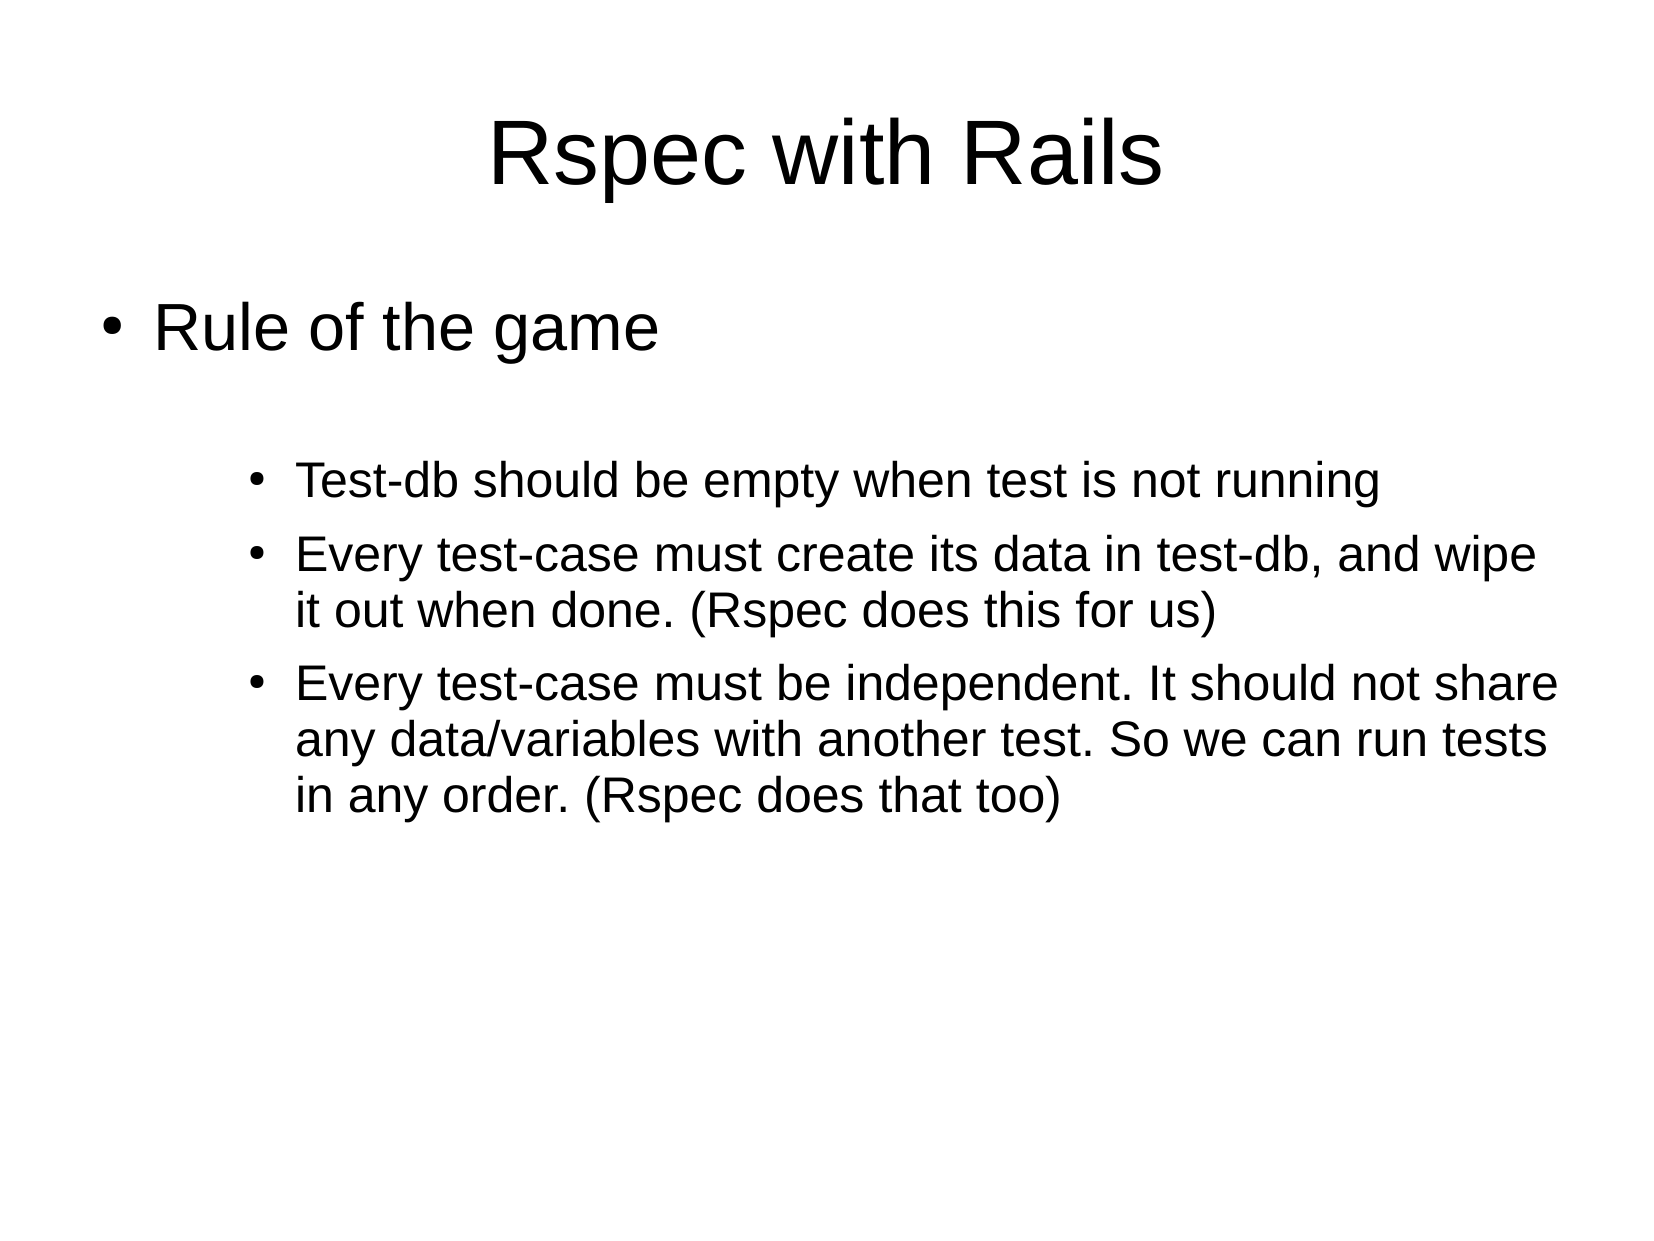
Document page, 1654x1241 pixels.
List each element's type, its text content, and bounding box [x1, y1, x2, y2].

list Rule of the game Test-db should be empty when test is not running Every test-case must create its data in test-db, and wipe it out when done. (Rspec does this for us) Every test-case must be independent. It should not share any data/variables with another test. So we can run tests in any order. (Rspec does that too) [82, 290, 1571, 1109]
title Rspec with Rails [82, 49, 1571, 257]
